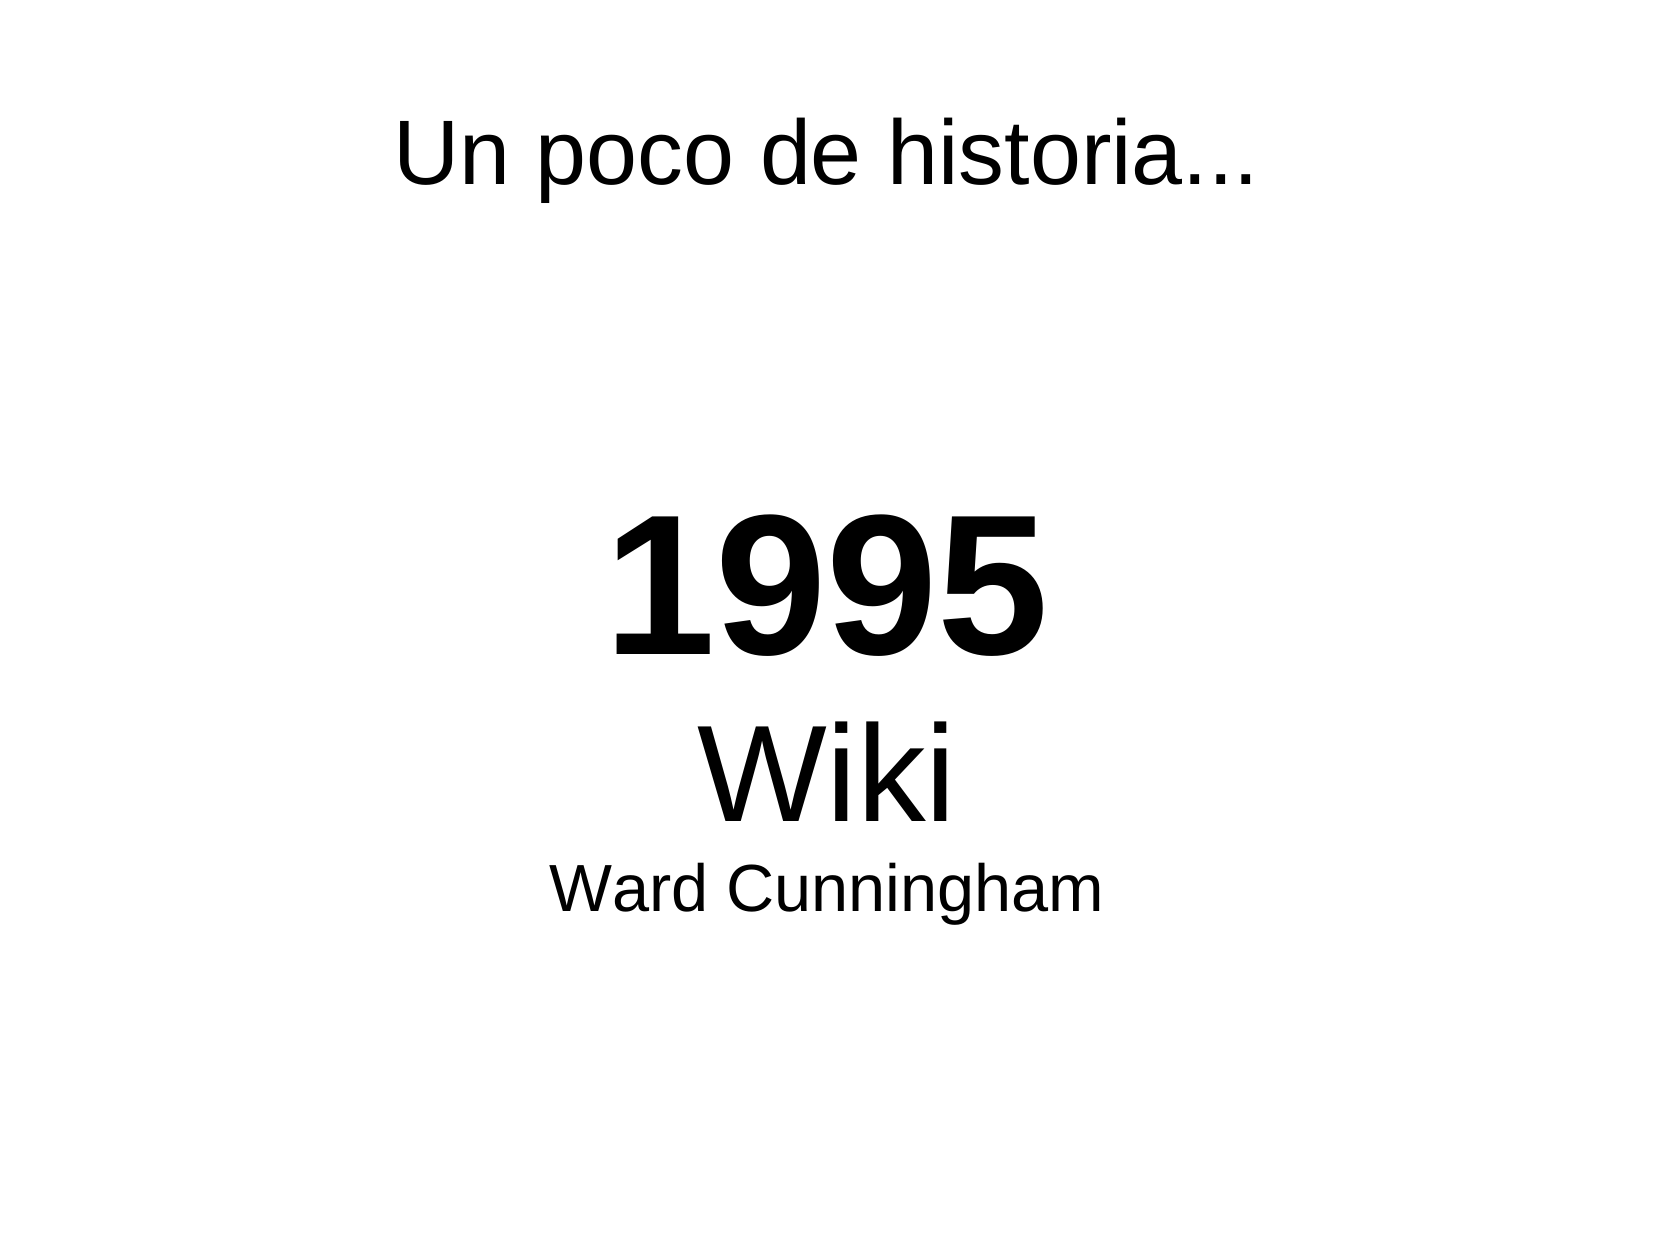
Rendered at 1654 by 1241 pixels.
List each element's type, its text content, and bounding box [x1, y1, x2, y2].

subtitle 1995 Wiki Ward Cunningham [82, 290, 1571, 1109]
title Un poco de historia... [82, 49, 1571, 257]
